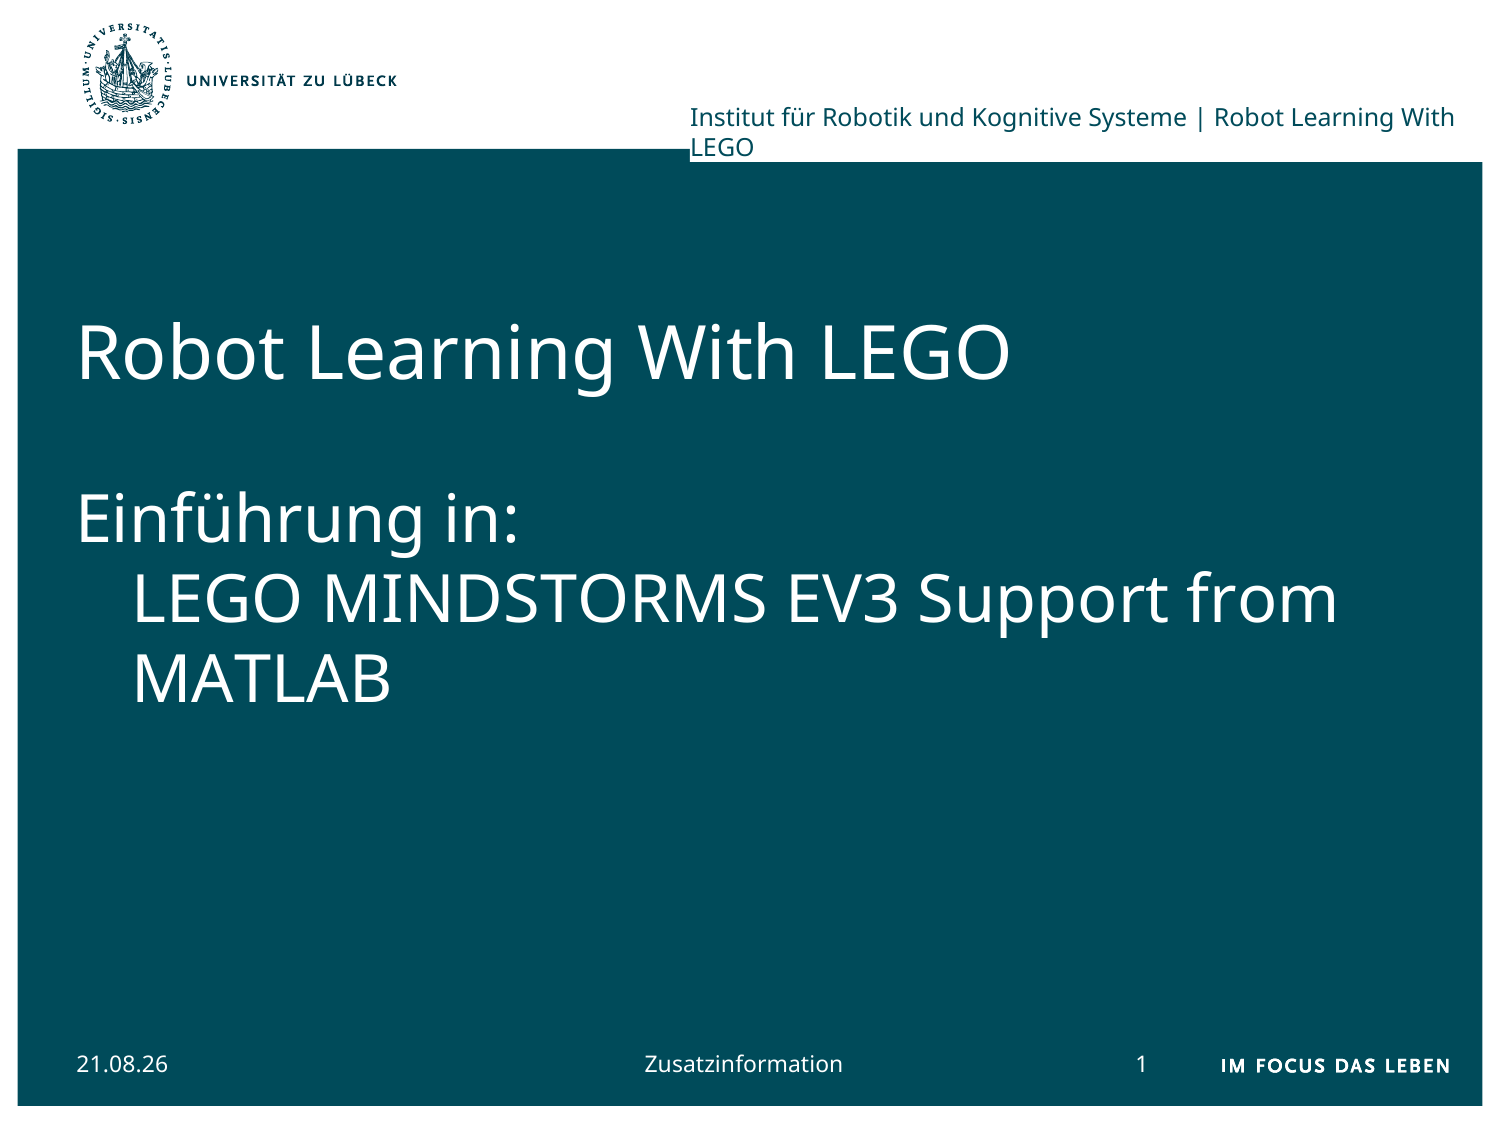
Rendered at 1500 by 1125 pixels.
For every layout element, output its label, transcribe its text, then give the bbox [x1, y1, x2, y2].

text_box Institut für Robotik und Kognitive Systeme | Robot Learning With LEGO [689, 101, 1485, 162]
picture [132, 78, 155, 105]
text_box 31.07.19 [76, 1049, 427, 1083]
text_box <Nummer> [998, 1049, 1164, 1083]
picture [107, 65, 112, 76]
picture [151, 67, 159, 77]
picture [134, 65, 141, 75]
list Einführung in: LEGO MINDSTORMS EV3 Support from MATLAB [75, 468, 1440, 1047]
title Robot Learning With LEGO [75, 255, 1440, 443]
picture [142, 61, 150, 70]
picture [119, 33, 130, 43]
picture [114, 60, 121, 70]
picture [95, 65, 104, 75]
picture [1222, 1058, 1449, 1073]
picture [104, 64, 133, 96]
picture [104, 50, 110, 65]
picture [152, 107, 158, 115]
picture [99, 100, 113, 110]
text_box Zusatzinformation [514, 1049, 990, 1083]
